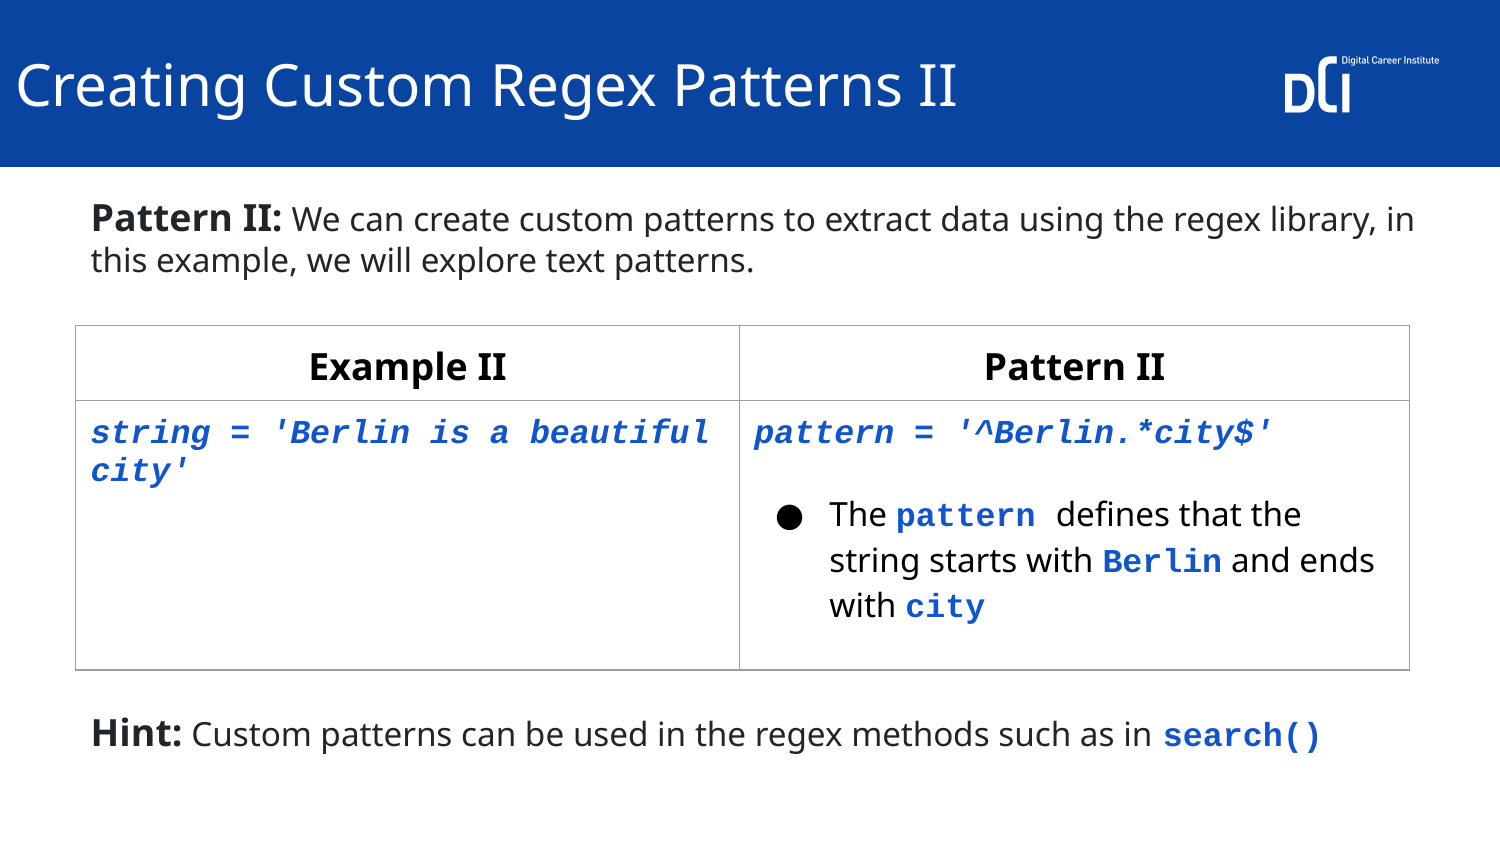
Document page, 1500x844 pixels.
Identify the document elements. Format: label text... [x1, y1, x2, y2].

title Creating Custom Regex Patterns II [0, 0, 1500, 167]
table_header Pattern II [740, 326, 1409, 400]
table_header Example II [76, 326, 739, 400]
picture [1275, 44, 1445, 123]
table_cell string = 'Berlin is a beautiful city' [76, 401, 739, 669]
text_box Hint: Custom patterns can be used in the regex methods such as in search() [75, 693, 1445, 769]
text_box Pattern II: We can create custom patterns to extract data using the regex library, in this example, we will explore text patterns. [75, 179, 1445, 295]
table_cell pattern = '^Berlin.*city$' The pattern defines that the string starts with Berlin and ends with city [740, 401, 1409, 669]
